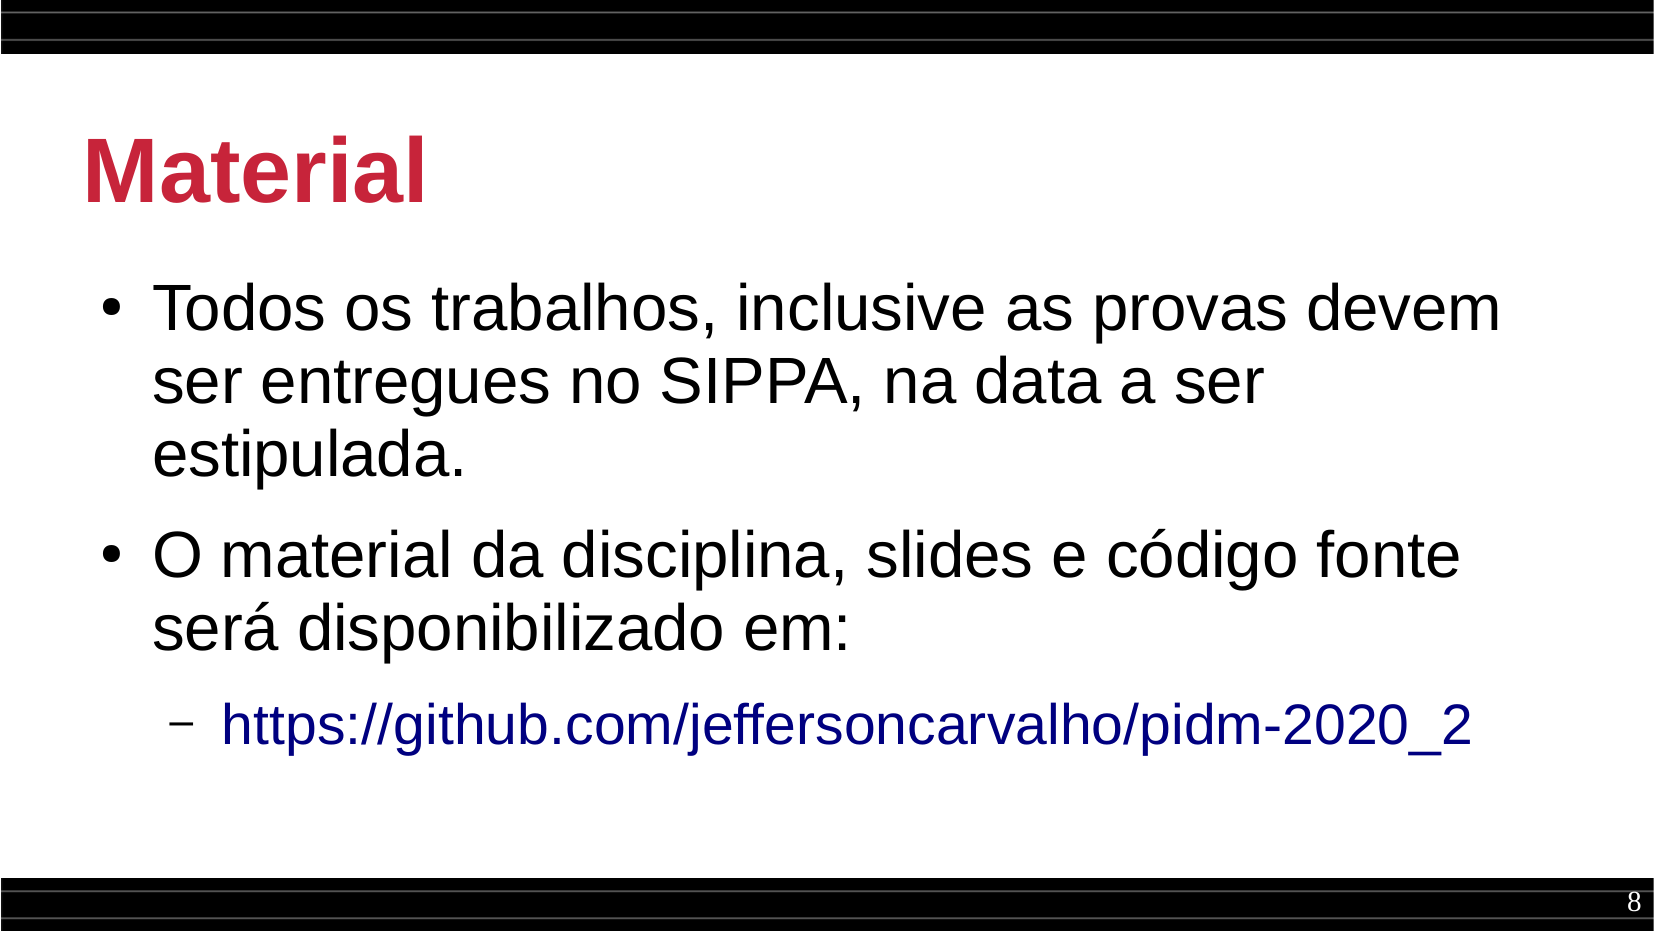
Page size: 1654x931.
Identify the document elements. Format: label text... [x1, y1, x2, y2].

list Todos os trabalhos, inclusive as provas devem ser entregues no SIPPA, na data a ser estipulada. O material da disciplina, slides e código fonte será disponibilizado em: https://github.com/jeffersoncarvalho/pidm-2020_2 [82, 271, 1571, 758]
picture [1, 878, 1654, 931]
picture [1, 0, 1654, 54]
title Material [82, 92, 1571, 249]
